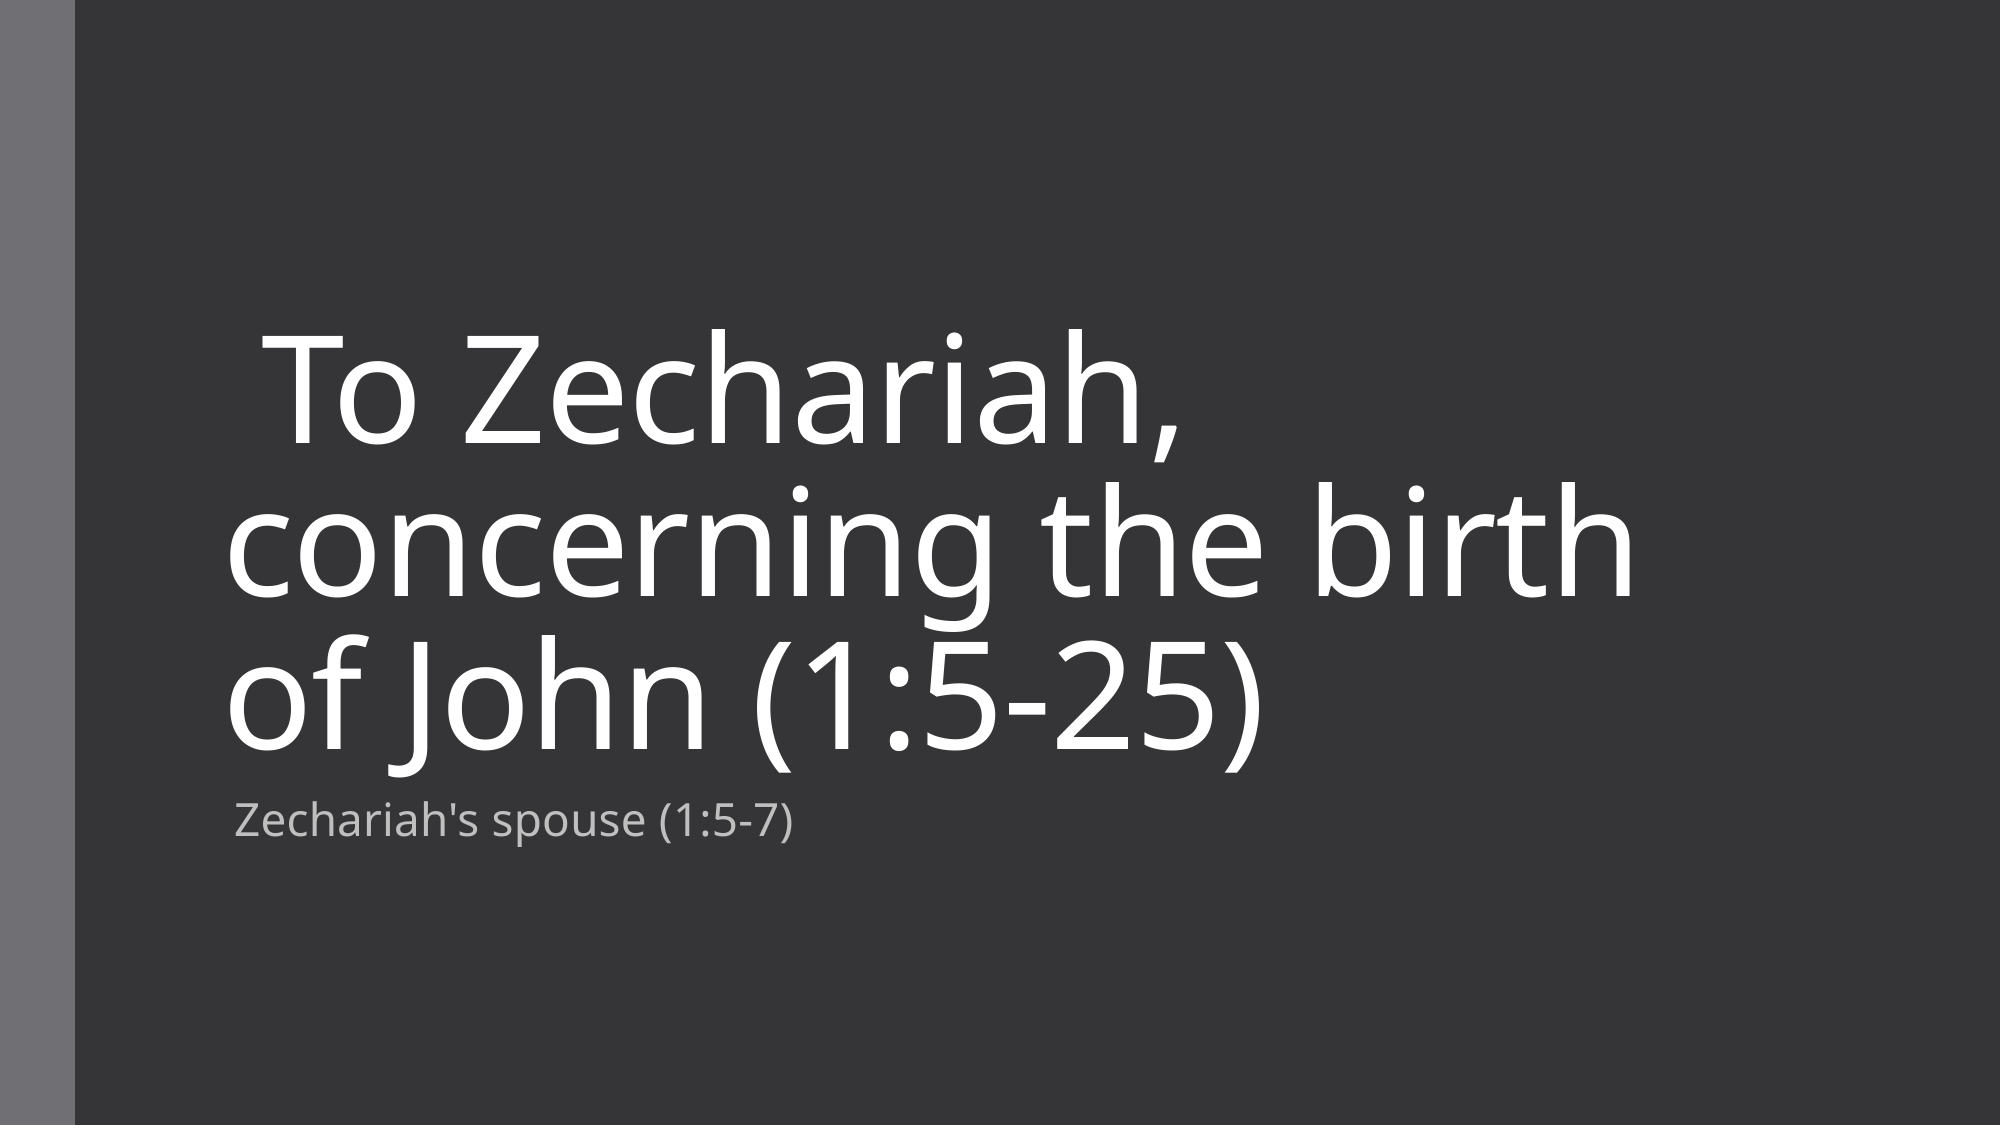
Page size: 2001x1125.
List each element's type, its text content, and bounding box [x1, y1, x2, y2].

title To Zechariah, concerning the birth of John (1:5-25) [206, 124, 1752, 787]
subtitle Zechariah's spouse (1:5-7) [206, 787, 1752, 1066]
